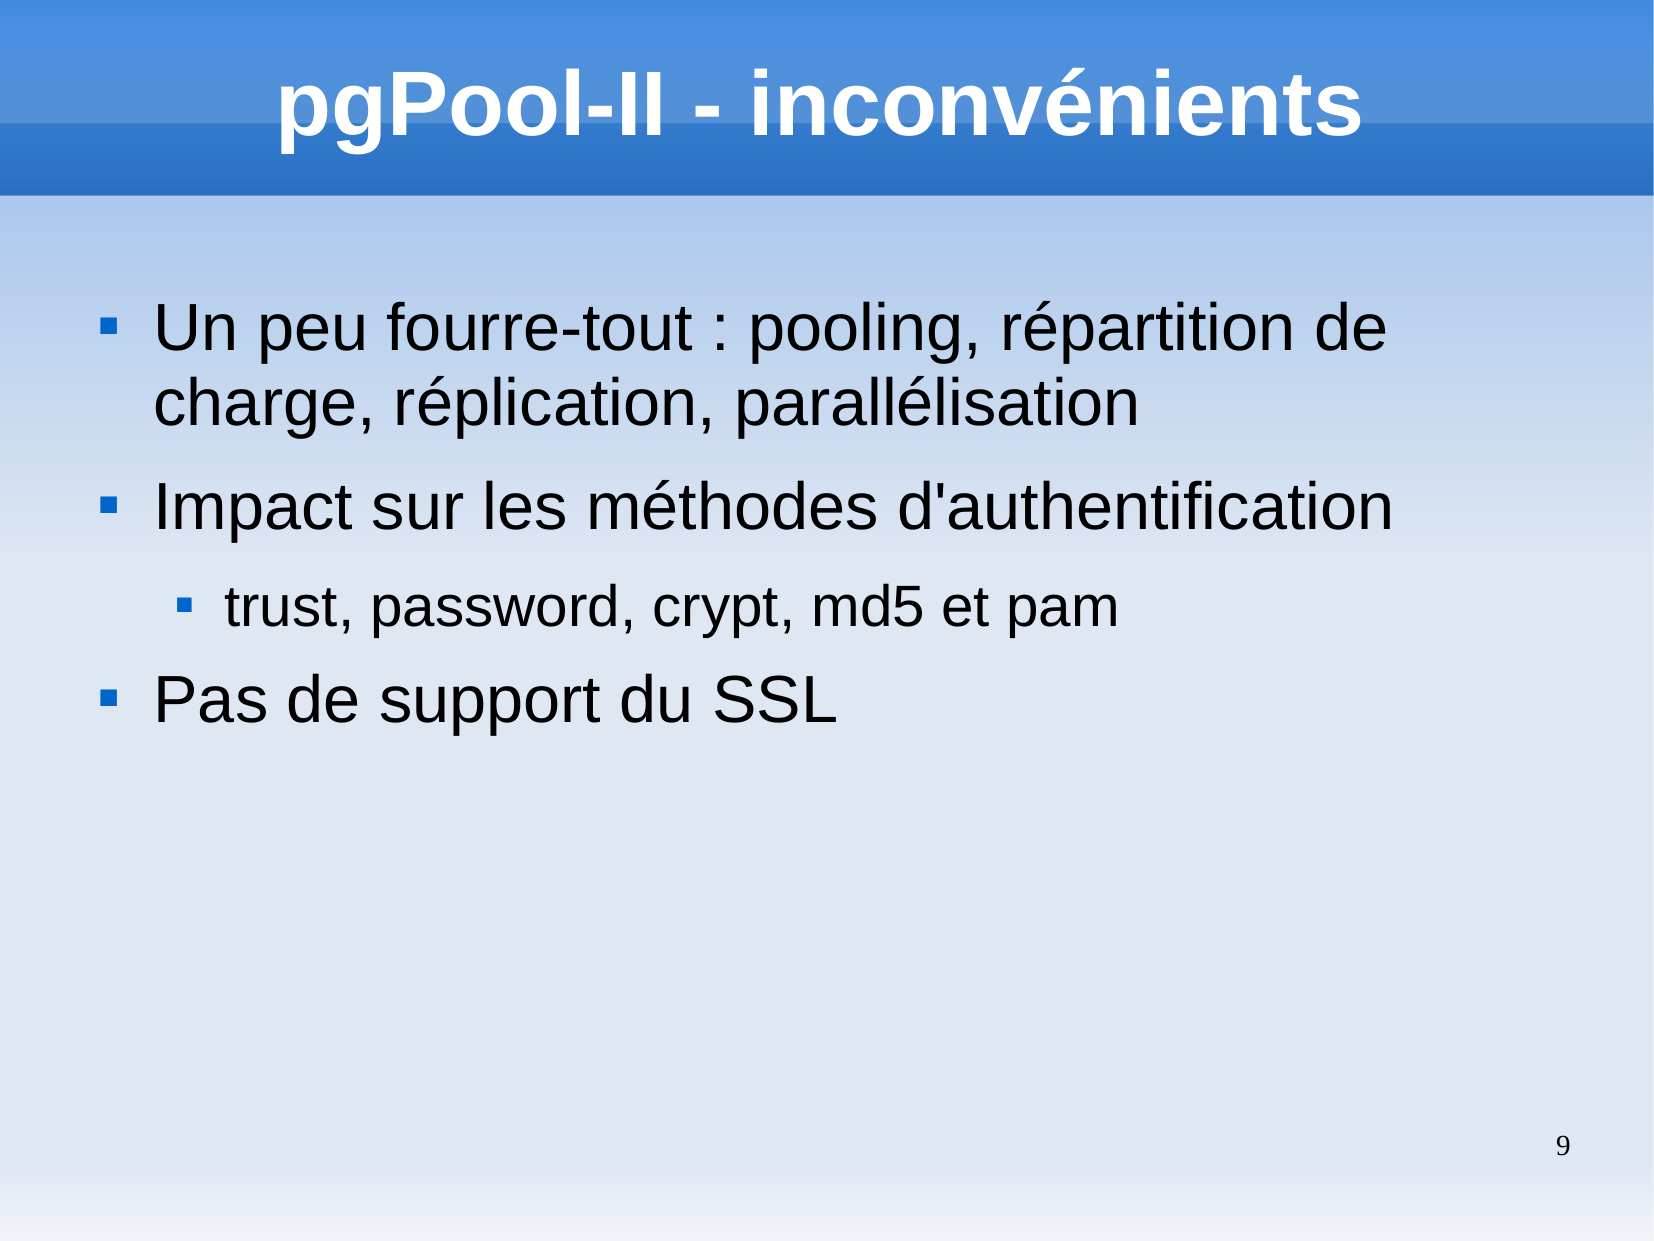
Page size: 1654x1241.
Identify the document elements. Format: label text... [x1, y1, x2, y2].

picture [0, 0, 1654, 1241]
list Un peu fourre-tout : pooling, répartition de charge, réplication, parallélisation Impact sur les méthodes d'authentification trust, password, crypt, md5 et pam Pas de support du SSL [82, 290, 1571, 1094]
title pgPool-II - inconvénients [76, 7, 1565, 200]
